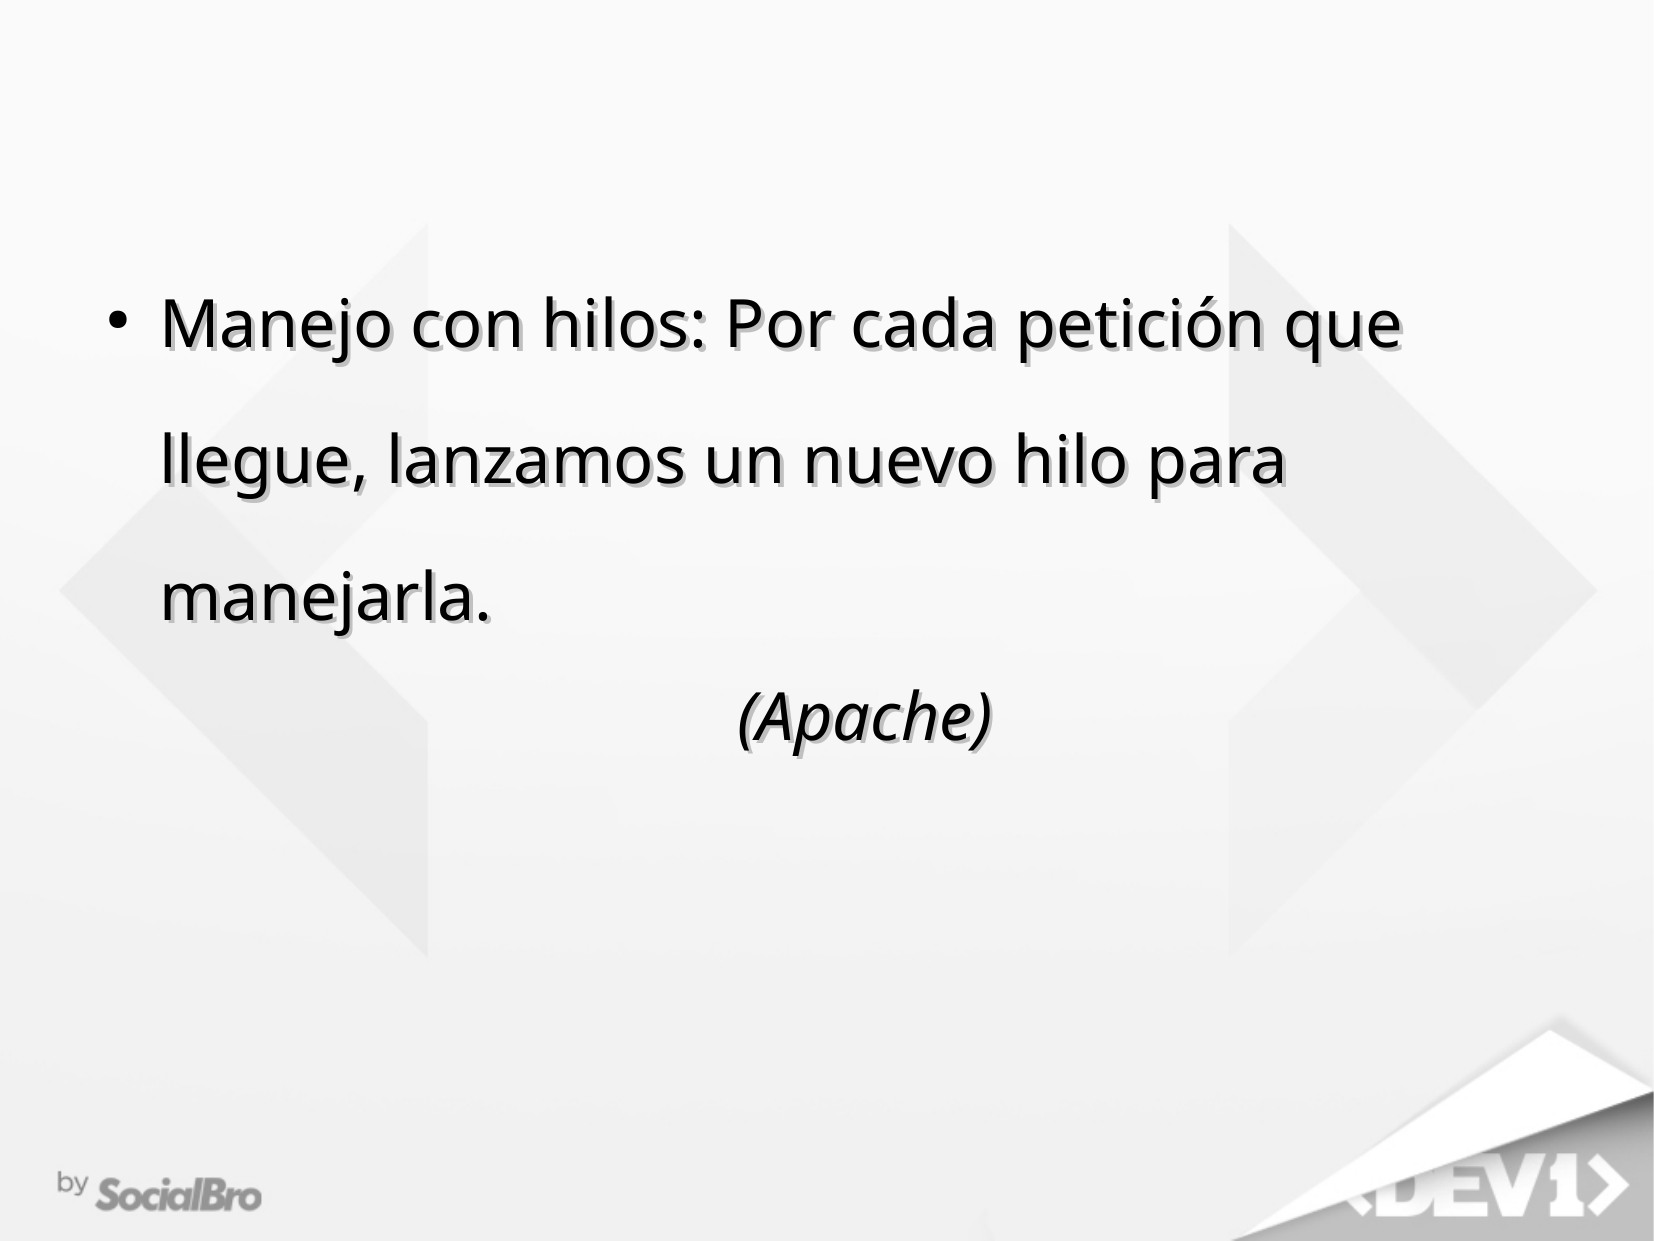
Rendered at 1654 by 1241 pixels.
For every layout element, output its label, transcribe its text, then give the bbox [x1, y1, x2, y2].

picture [0, 0, 1654, 1241]
list Manejo con hilos: Por cada petición que llegue, lanzamos un nuevo hilo para manejarla. (Apache) [88, 231, 1571, 1050]
